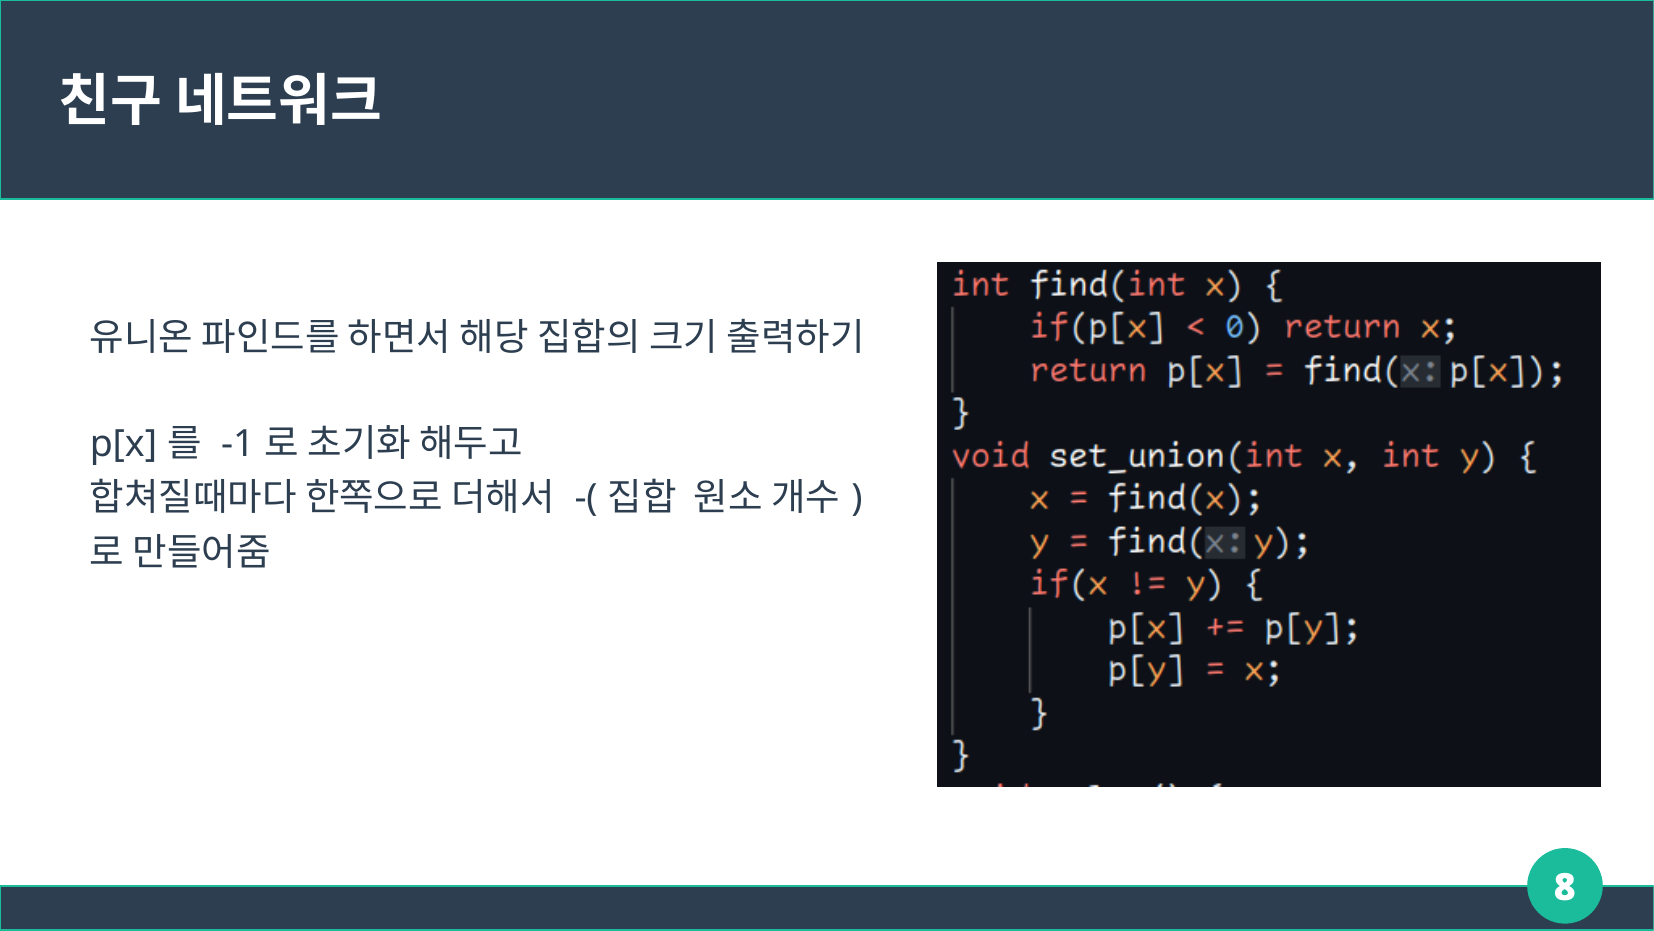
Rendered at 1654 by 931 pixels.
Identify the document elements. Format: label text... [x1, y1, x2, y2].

text_box 유니온 파인드를 하면서 해당 집합의 크기 출력하기 p[x]를 -1로 초기화 해두고 합쳐질때마다 한쪽으로 더해서 -(집합 원소 개수) 로 만들어줌 [75, 300, 880, 584]
picture [937, 262, 1601, 787]
title 친구 네트워크 [59, 37, 1595, 155]
